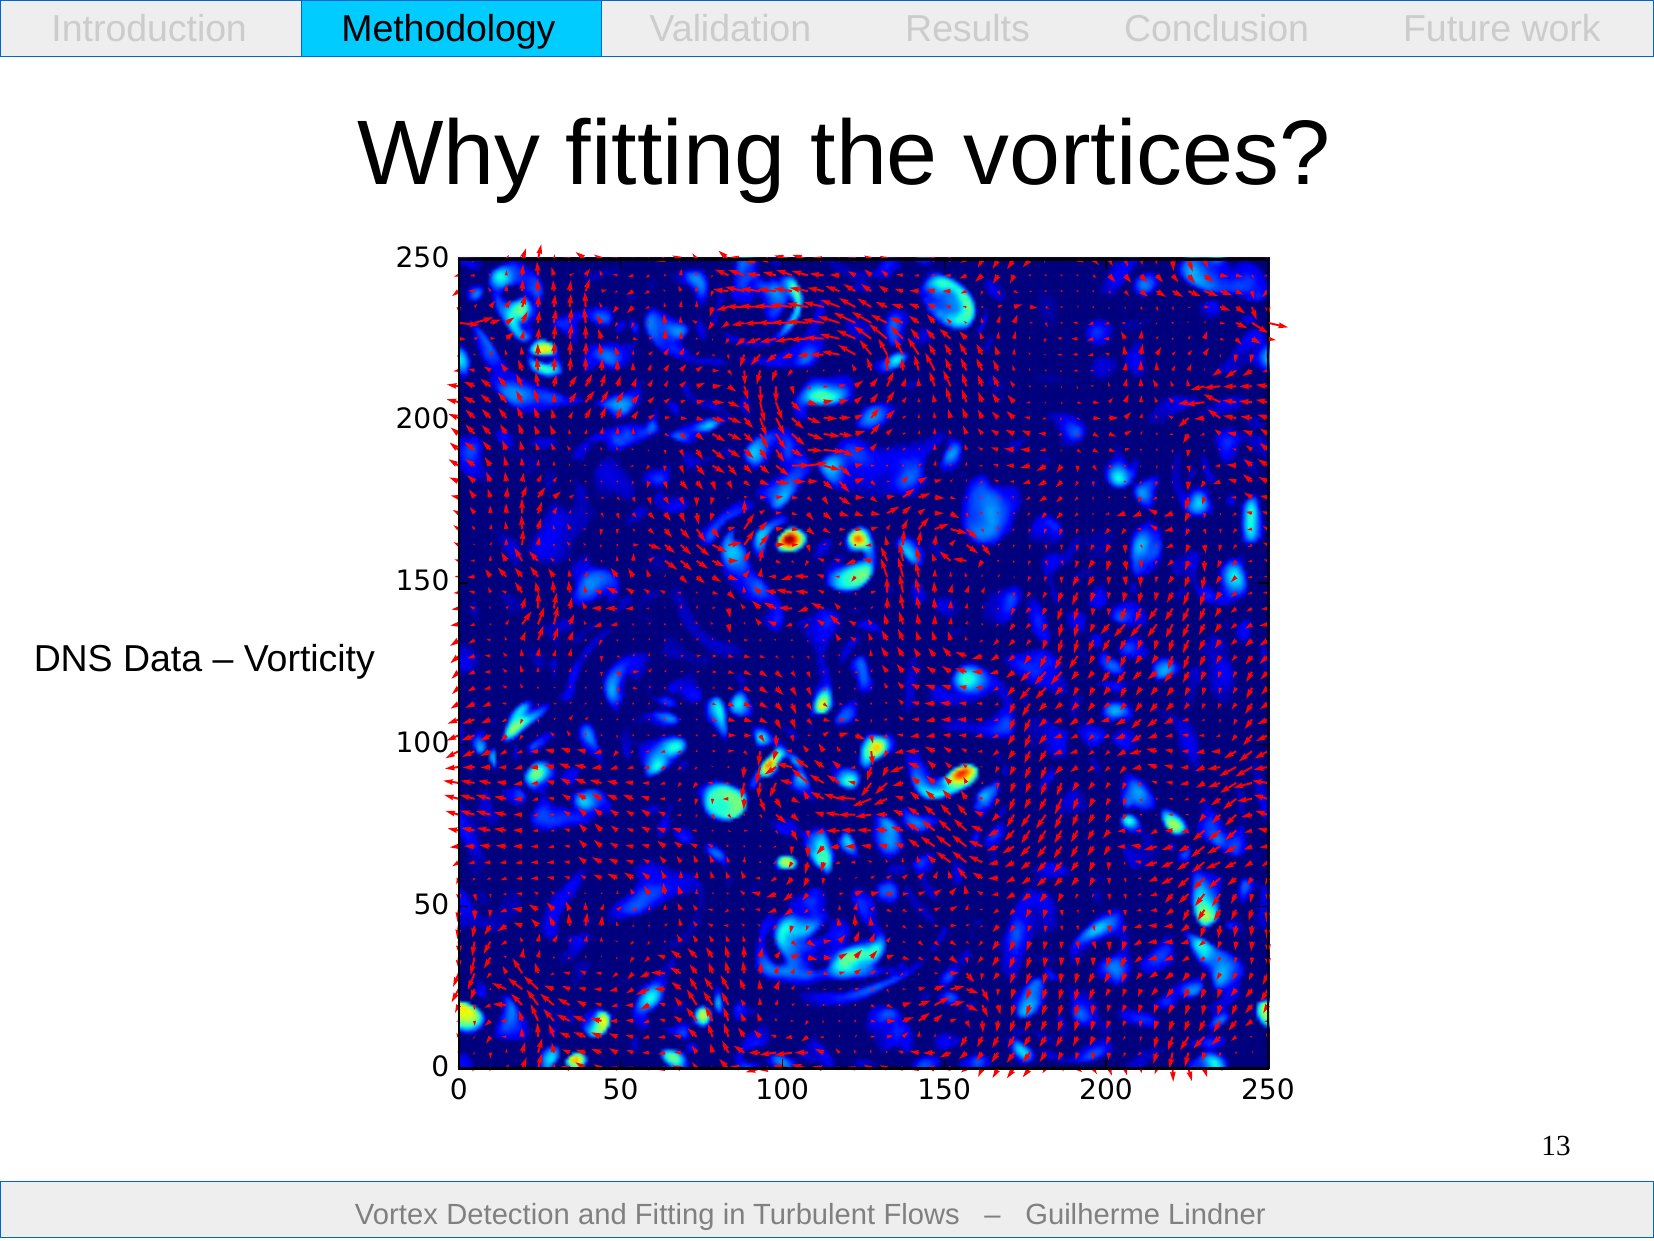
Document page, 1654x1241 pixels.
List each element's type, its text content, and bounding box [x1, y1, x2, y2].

chart [375, 226, 1311, 1111]
text_box Vortex Detection and Fitting in Turbulent Flows – Guilherme Lindner [340, 1190, 1314, 1241]
title Why fitting the vortices? [82, 57, 1571, 257]
text_box Introduction Methodology Validation Results Conclusion Future work [0, 0, 1654, 57]
text_box DNS Data – Vorticity [19, 630, 375, 687]
text_box [0, 1181, 1654, 1238]
